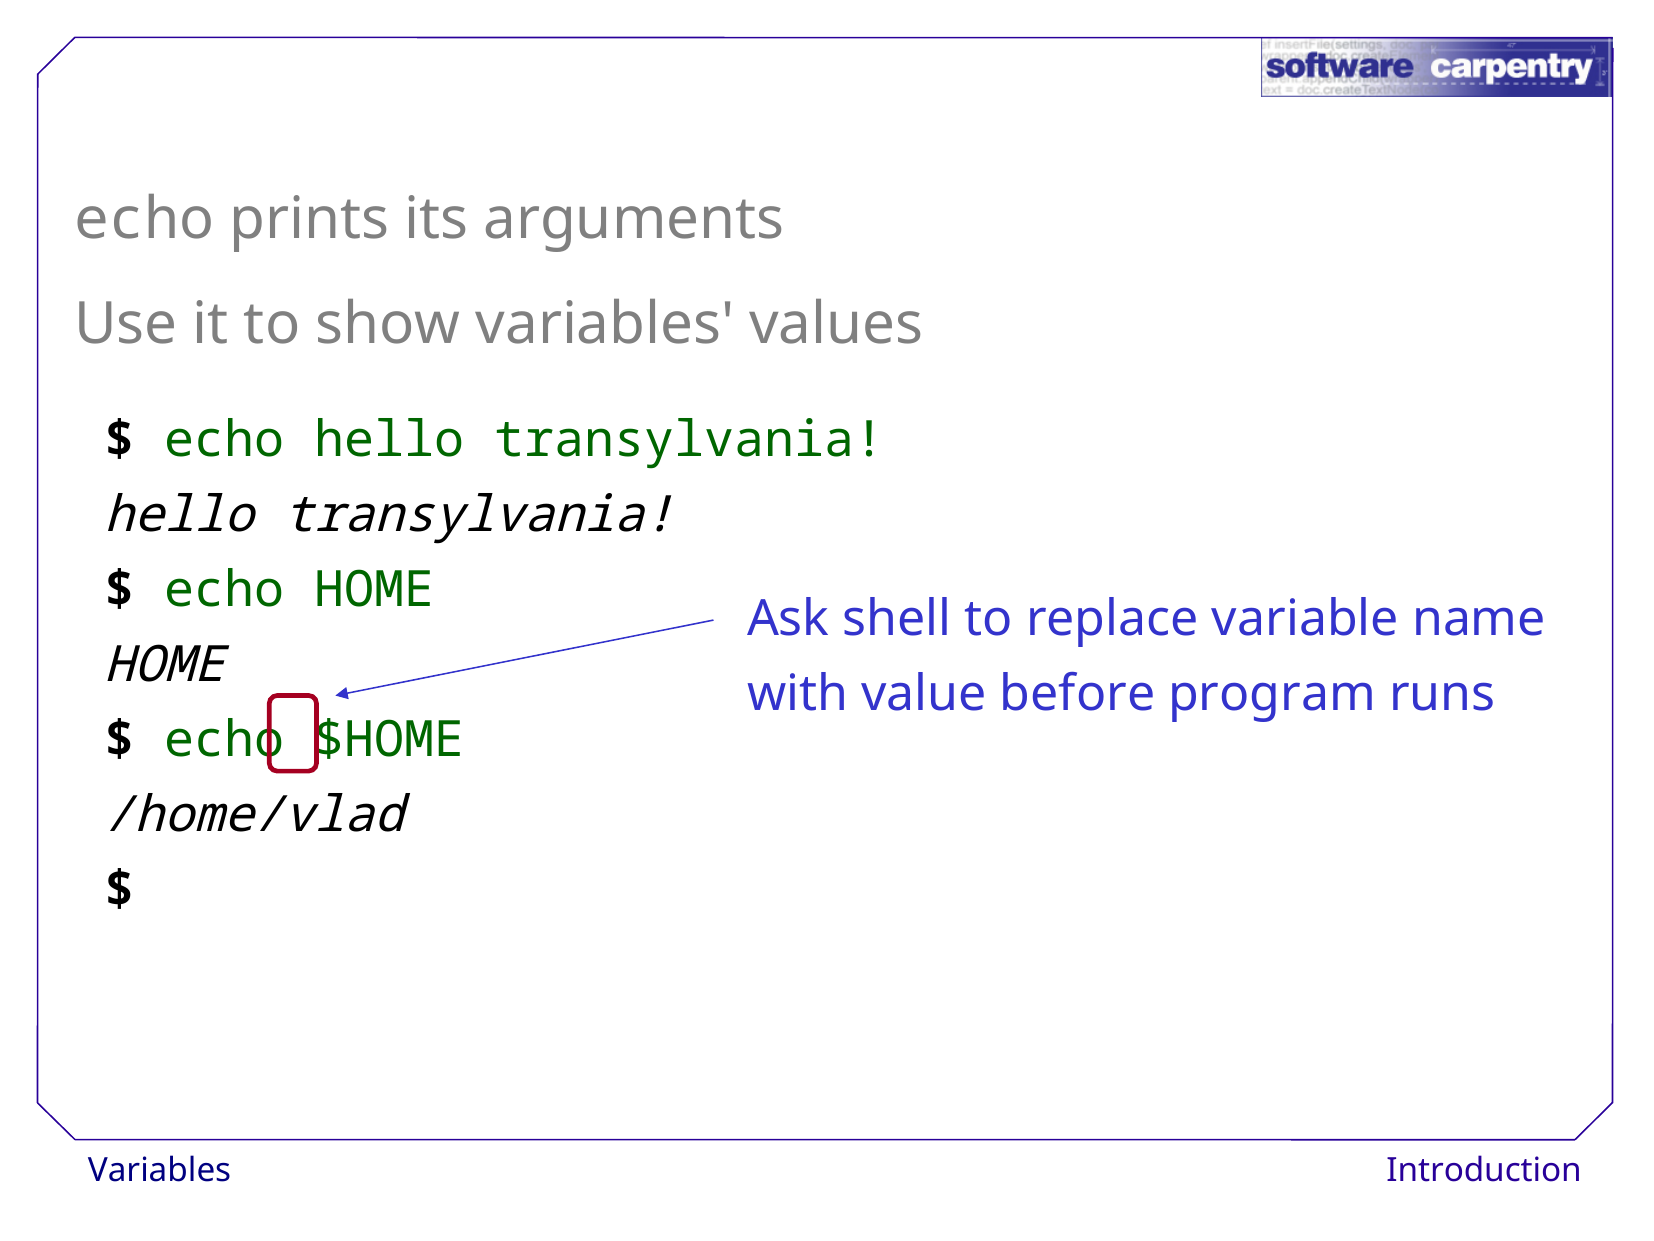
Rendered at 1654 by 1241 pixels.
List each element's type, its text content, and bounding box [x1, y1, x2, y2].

text_box Ask shell to replace variable name with value before program runs [732, 563, 1564, 933]
picture [1261, 39, 1613, 97]
text_box echo prints its arguments Use it to show variables' values [59, 137, 1089, 364]
text_box $ echo hello transylvania! hello transylvania! $ echo HOME HOME $ echo $HOME /home/vlad $ [89, 383, 1512, 1084]
